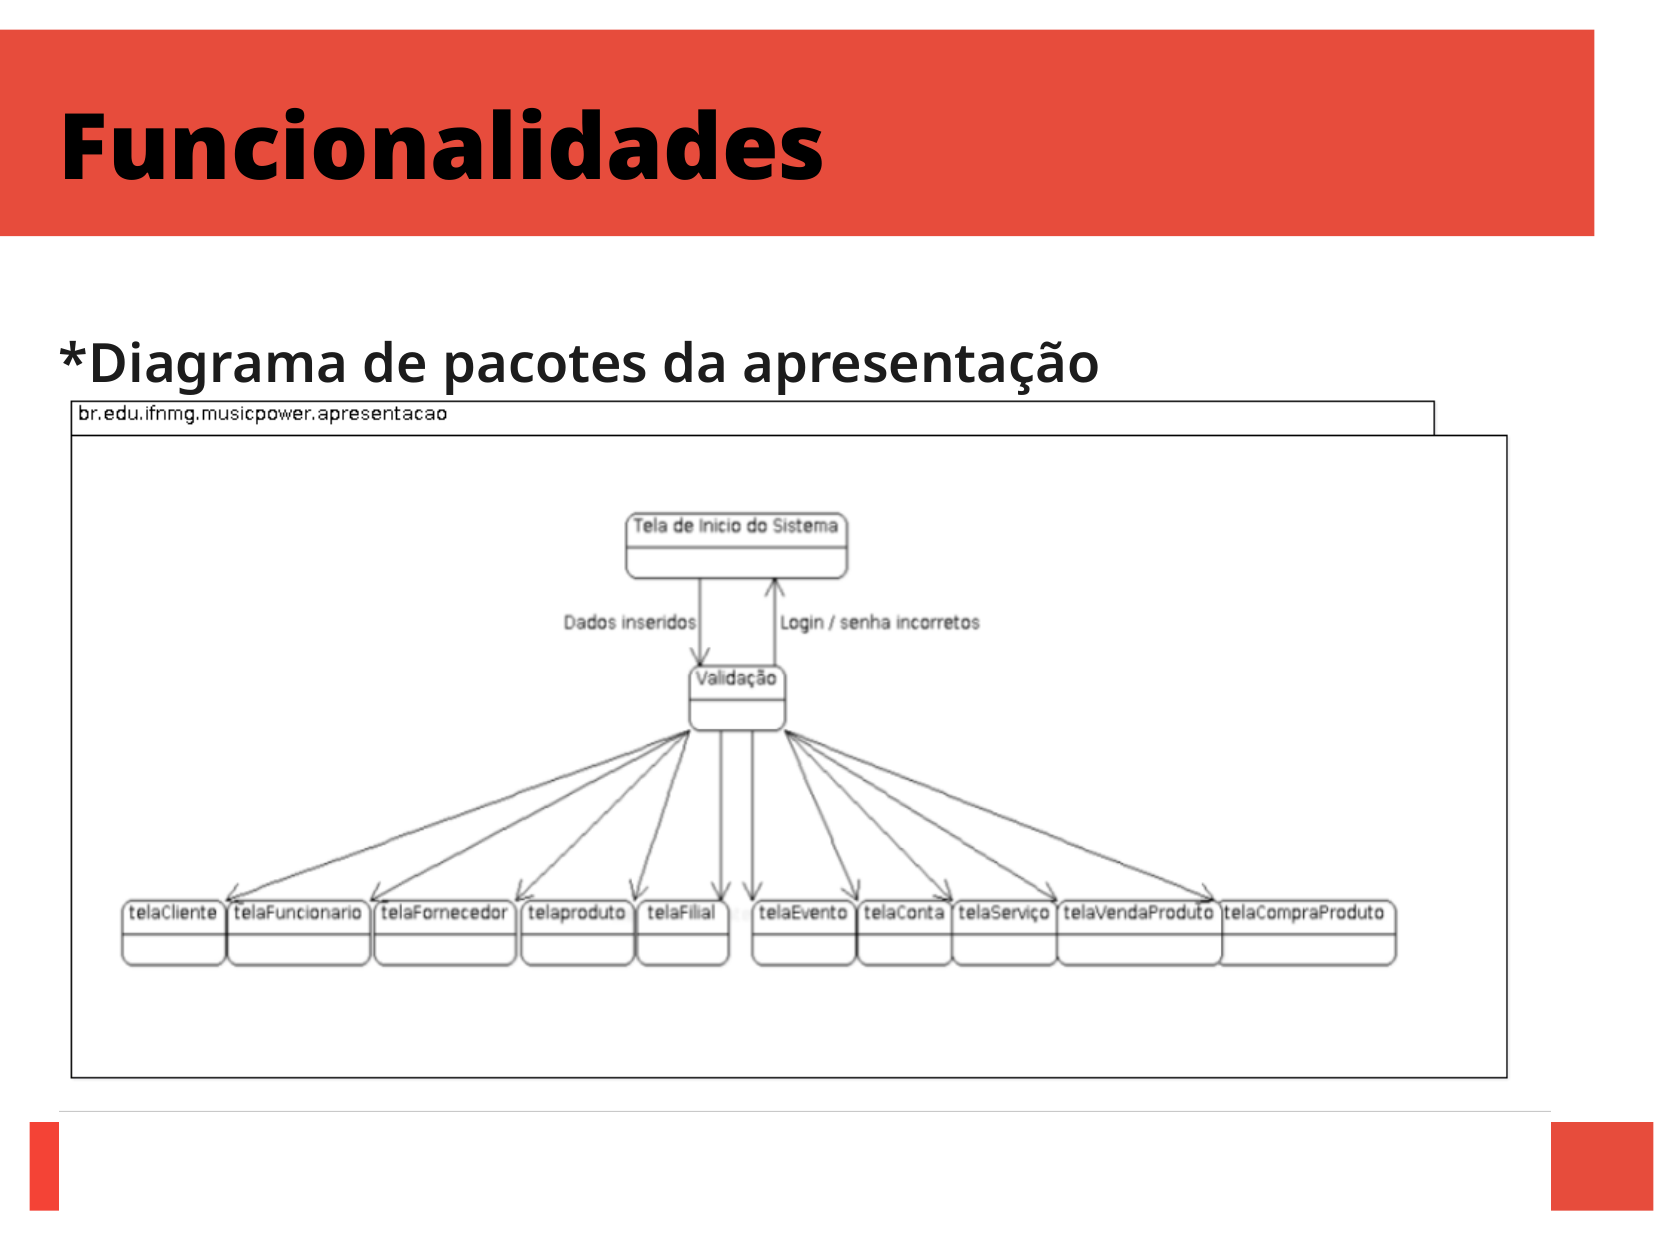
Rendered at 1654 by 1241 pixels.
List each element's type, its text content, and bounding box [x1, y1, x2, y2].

list *Diagrama de pacotes da apresentação [59, 324, 1565, 1093]
title Funcionalidades [59, 59, 1595, 207]
picture [59, 377, 1551, 1217]
